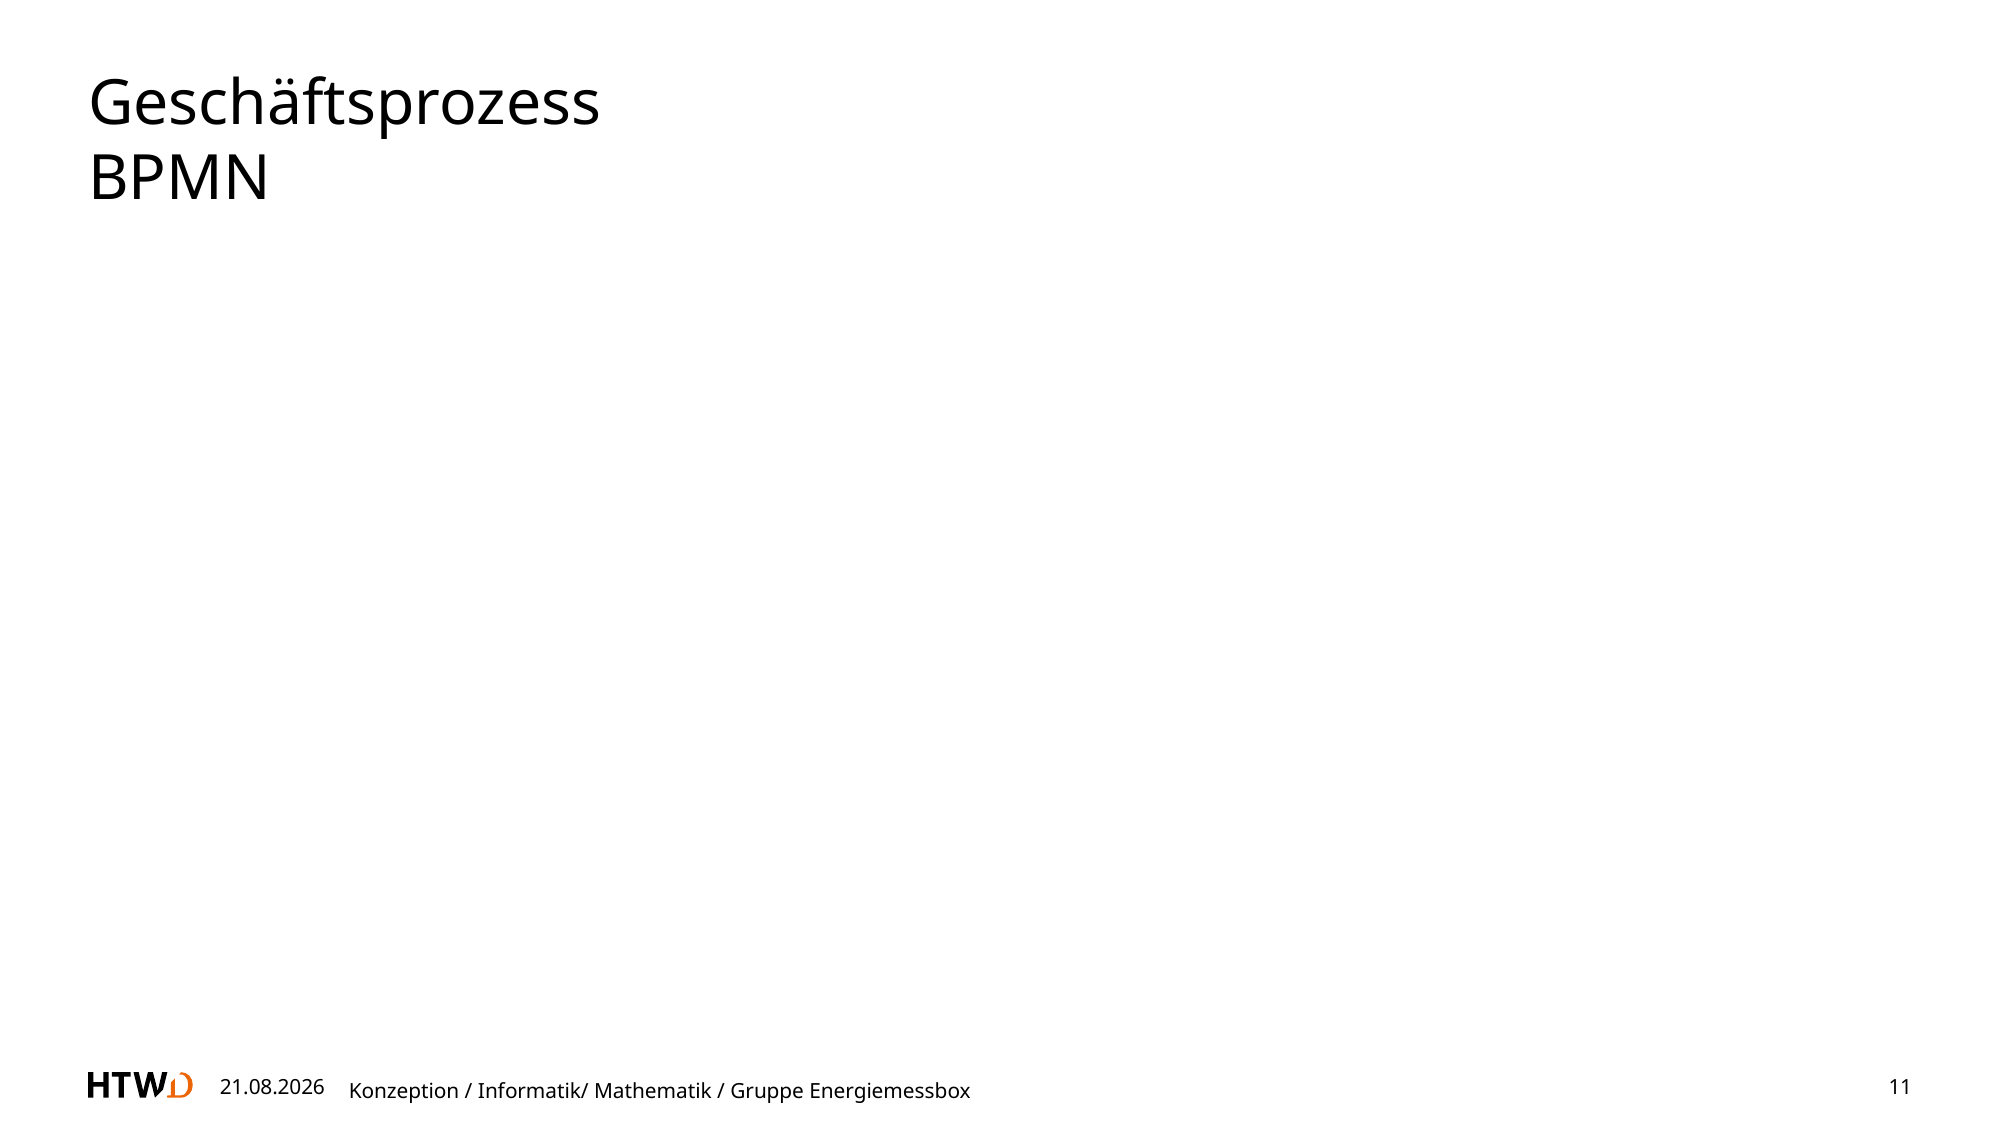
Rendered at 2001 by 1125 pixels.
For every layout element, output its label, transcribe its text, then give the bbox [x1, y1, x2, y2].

title Geschäftsprozess BPMN [88, 61, 1912, 210]
text_box Konzeption / Informatik/ Mathematik / Gruppe Energiemessbox [348, 1073, 1767, 1104]
